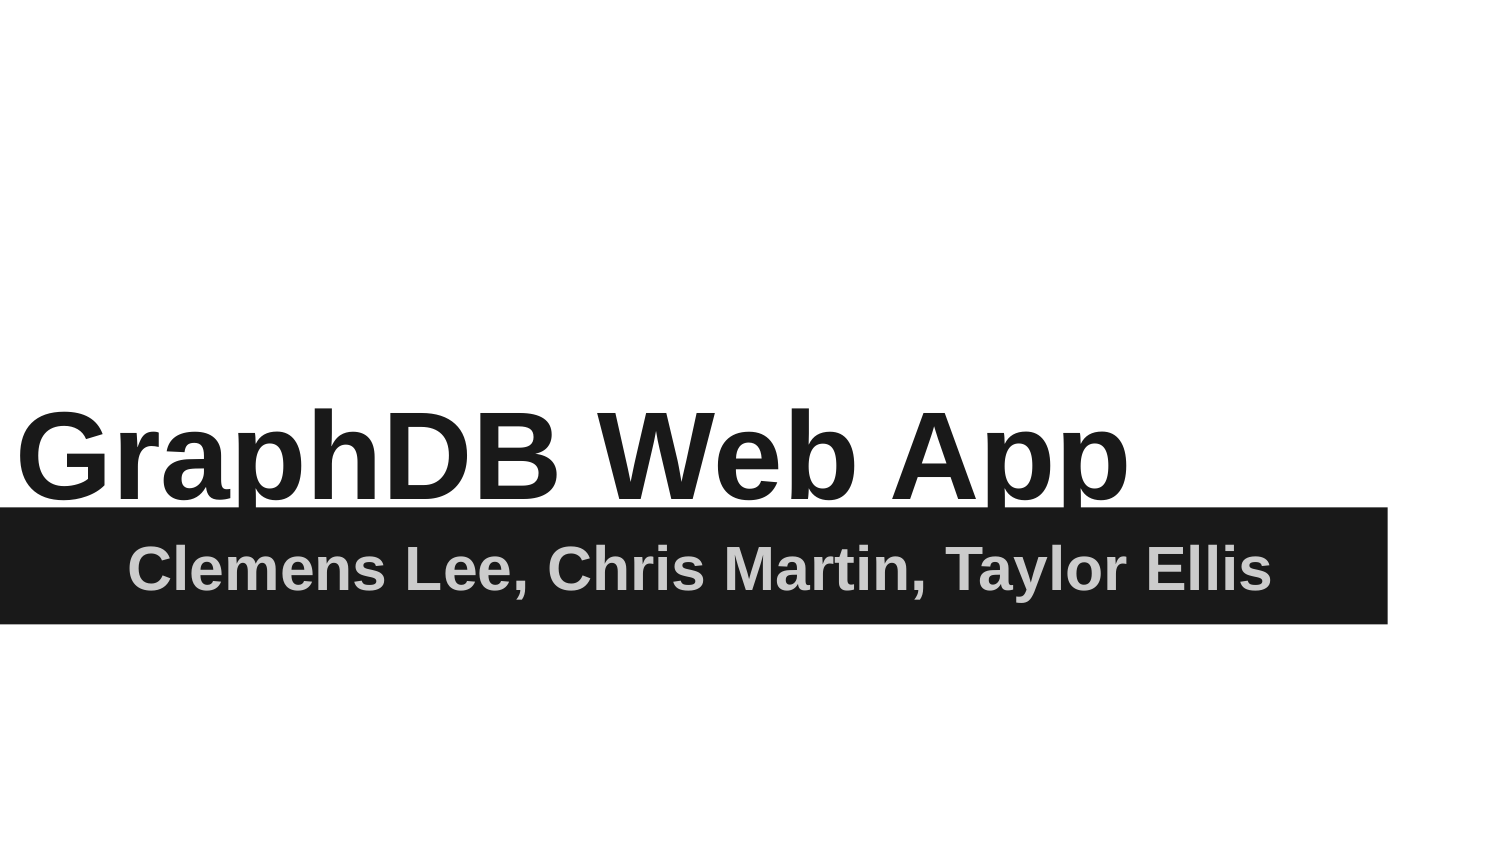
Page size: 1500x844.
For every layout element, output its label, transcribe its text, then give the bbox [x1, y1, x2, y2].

subtitle Clemens Lee, Chris Martin, Taylor Ellis [112, 507, 1388, 625]
title GraphDB Web App [0, 263, 1452, 540]
